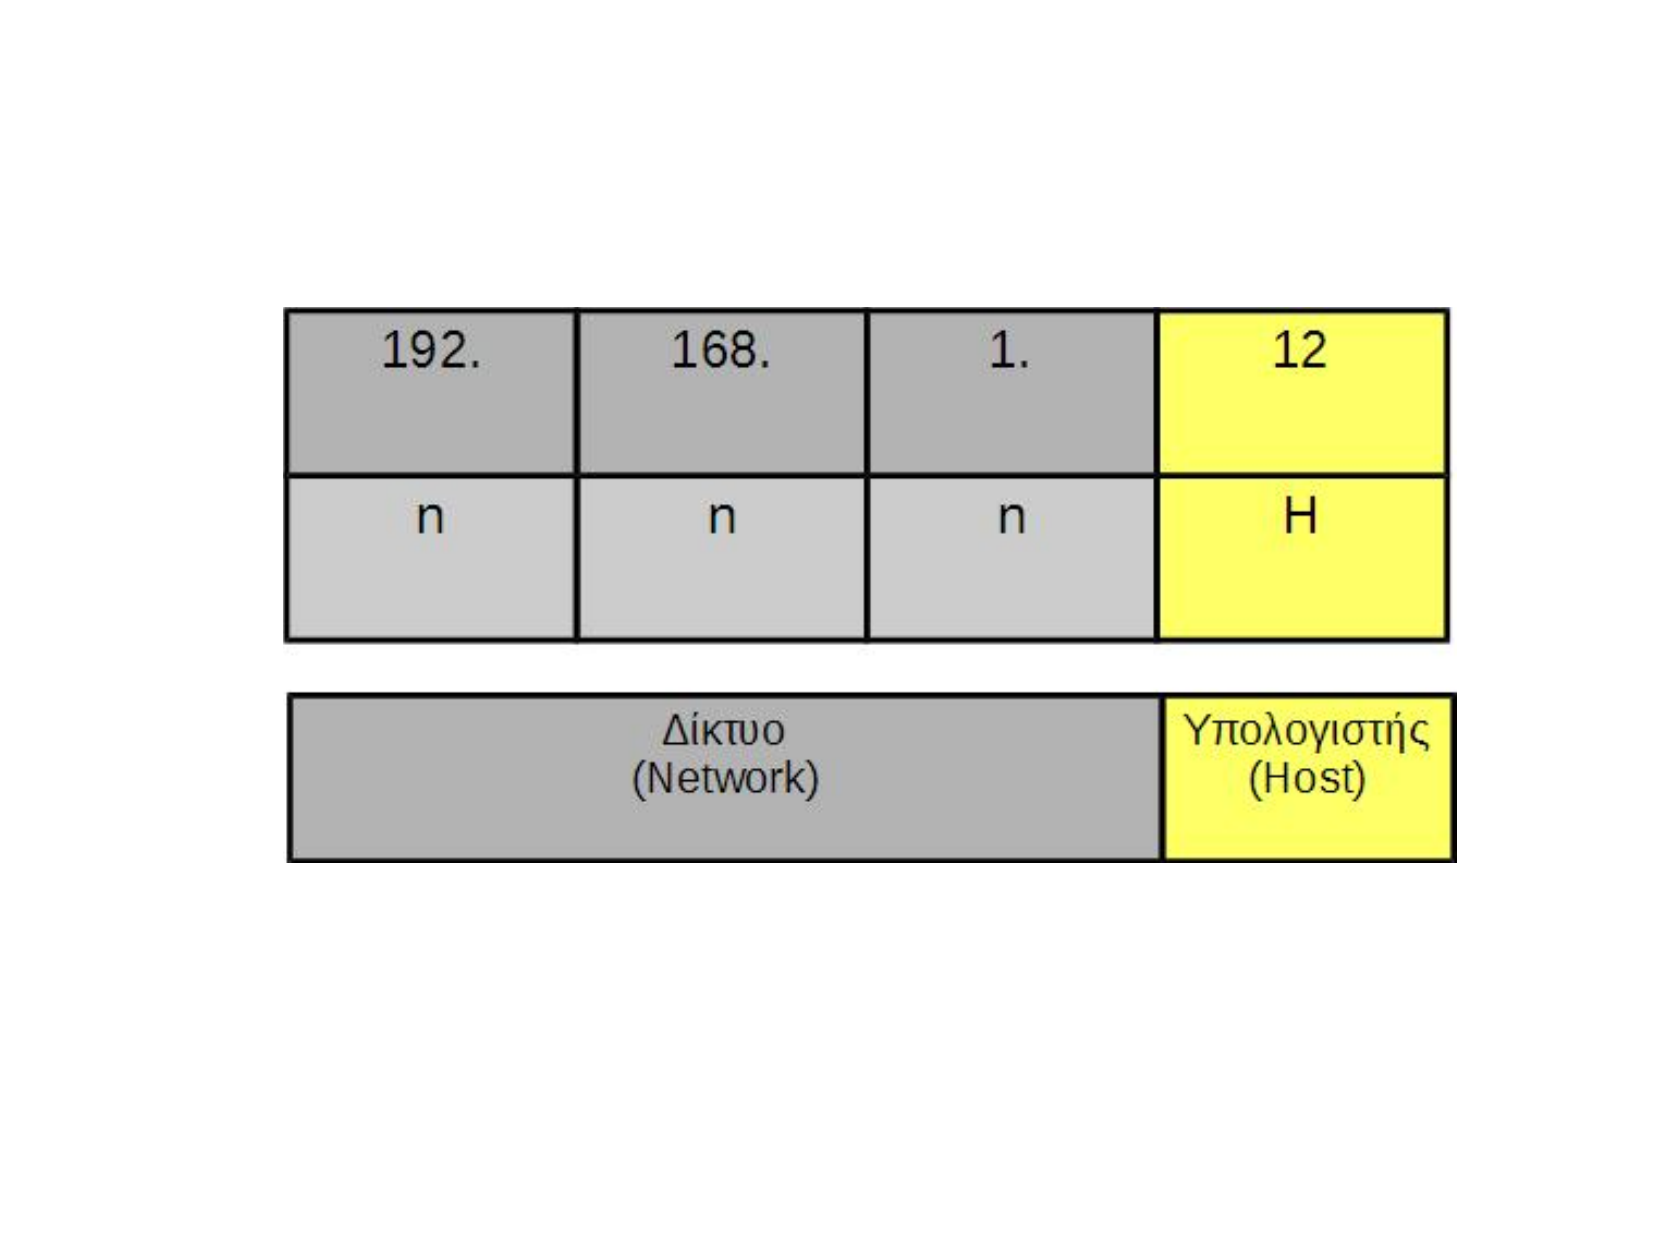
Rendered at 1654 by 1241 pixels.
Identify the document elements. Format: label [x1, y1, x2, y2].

picture [283, 307, 1457, 863]
